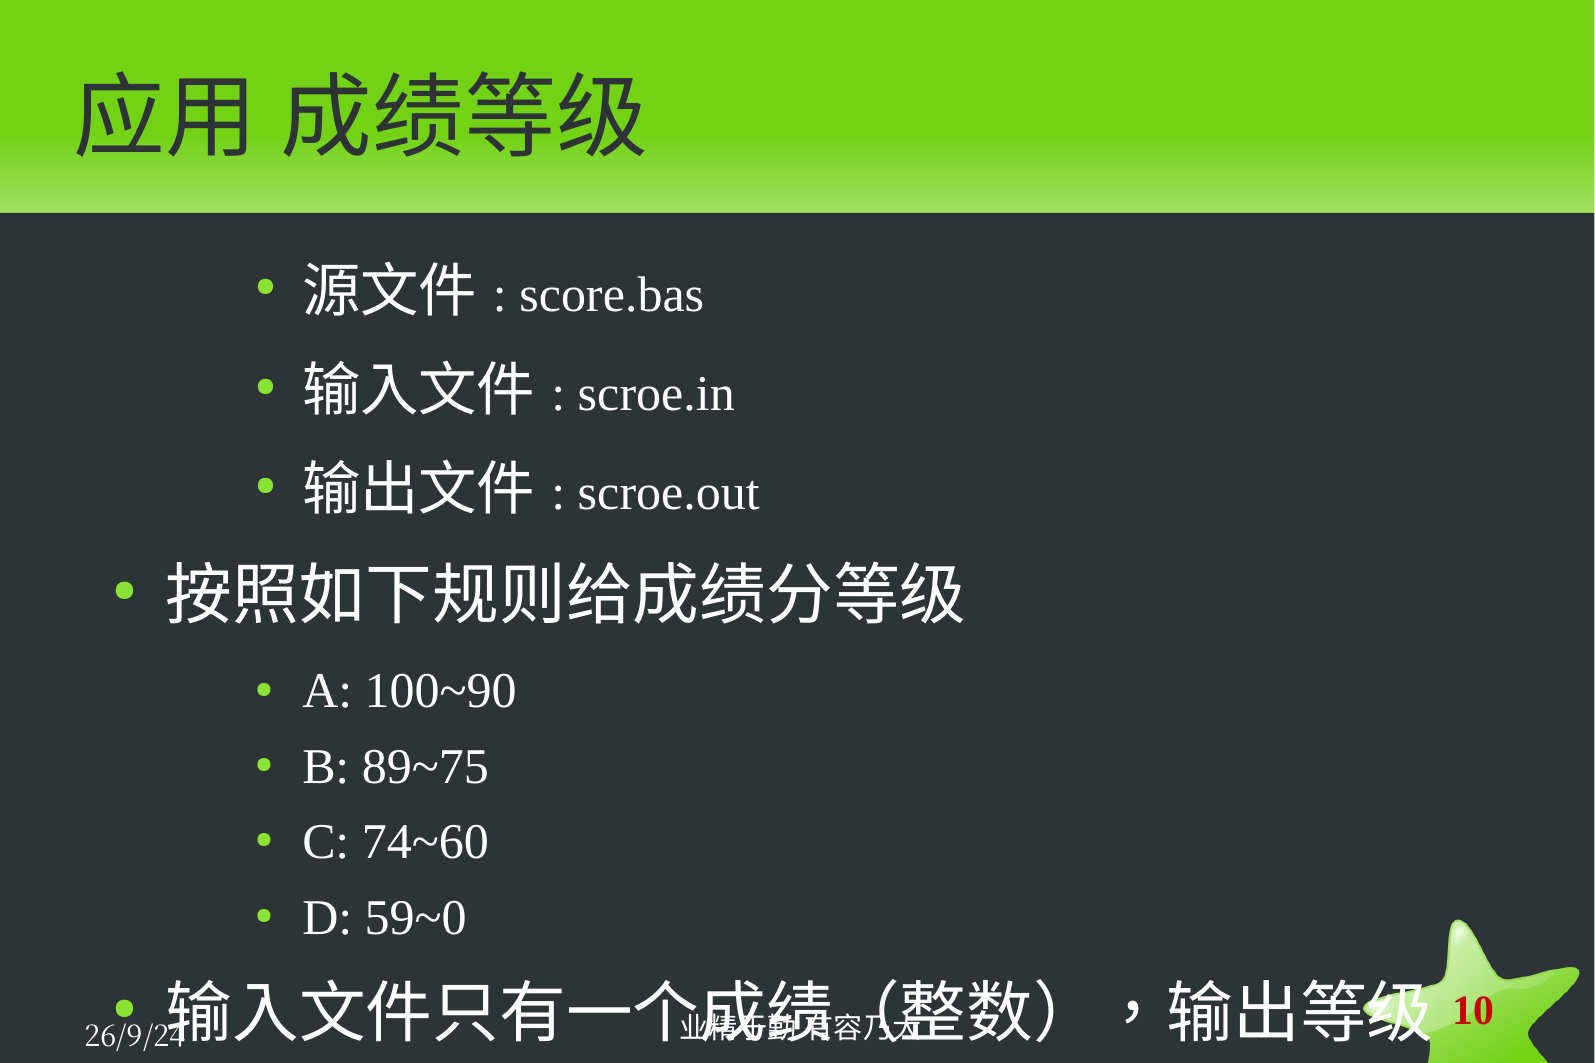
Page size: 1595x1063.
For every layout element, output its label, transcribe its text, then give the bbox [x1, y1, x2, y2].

title 应用 成绩等级 [74, 25, 1510, 203]
picture [0, 0, 1595, 1063]
list 源文件: score.bas 输入文件: scroe.in 输出文件: scroe.out 按照如下规则给成绩分等级 A: 100~90 B: 89~75 C: 74~60 D: 59~0 输入文件只有一个成绩（整数），输出等级 [79, 248, 1515, 1018]
